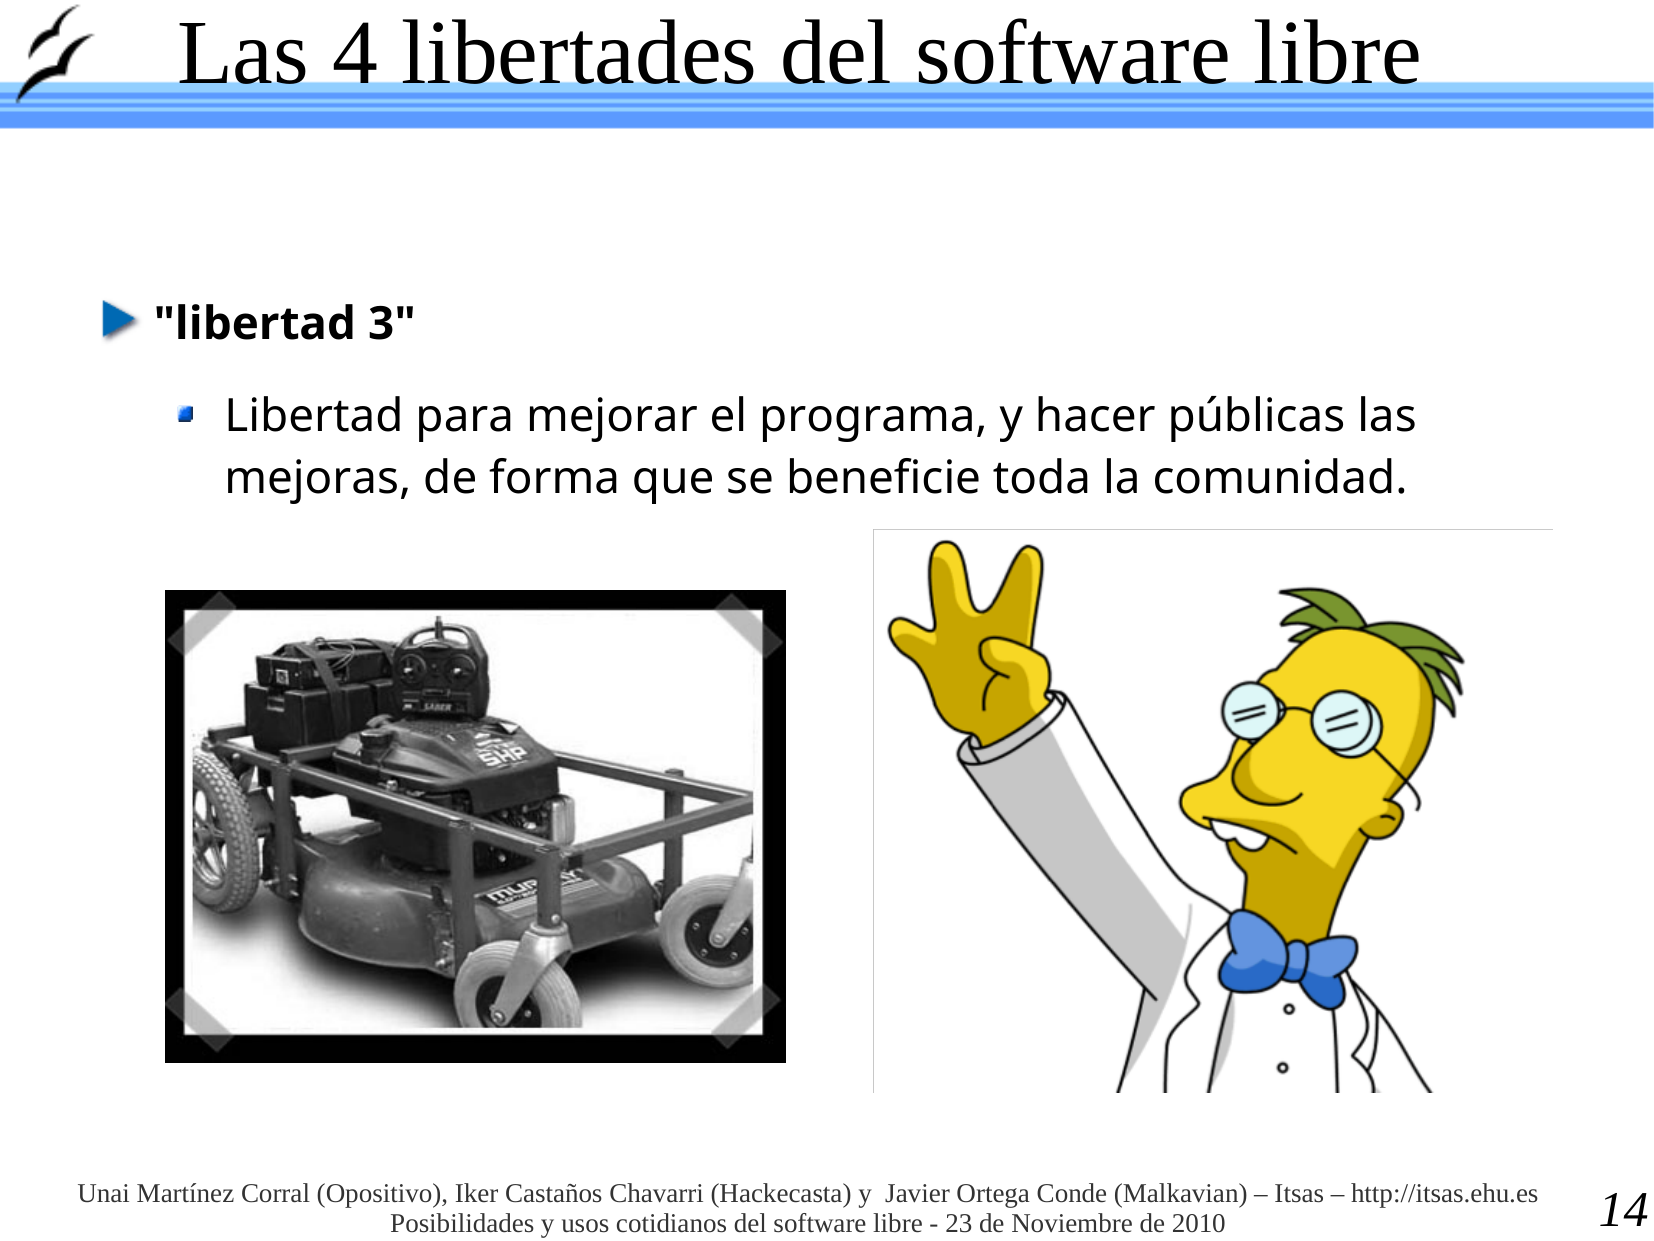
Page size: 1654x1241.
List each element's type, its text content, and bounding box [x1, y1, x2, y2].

picture [0, 0, 1654, 133]
picture [872, 528, 1553, 1093]
title Las 4 libertades del software libre [94, 0, 1507, 107]
picture [165, 590, 786, 1063]
list "libertad 3" Libertad para mejorar el programa, y hacer públicas las mejoras, de forma que se beneficie toda la comunidad. [82, 290, 1571, 1094]
